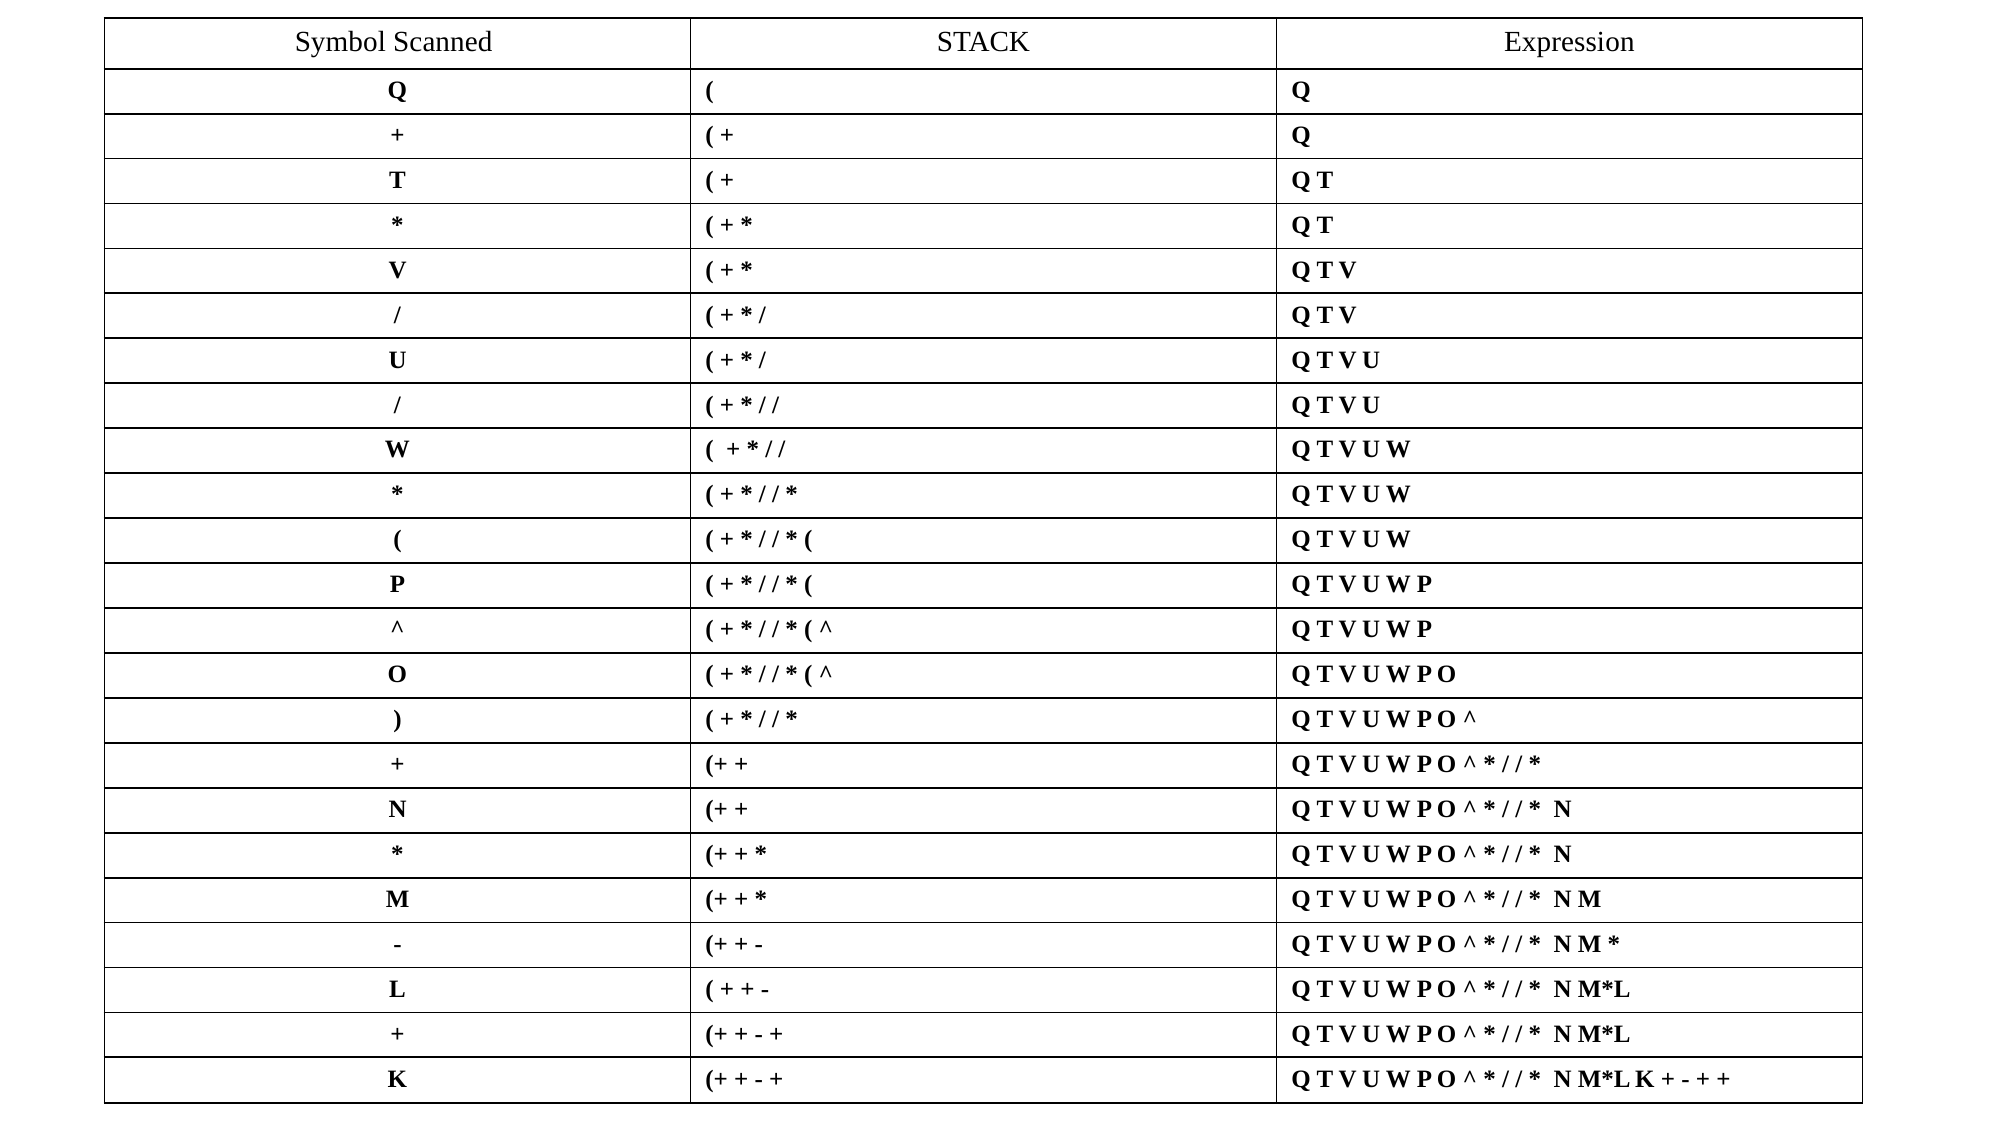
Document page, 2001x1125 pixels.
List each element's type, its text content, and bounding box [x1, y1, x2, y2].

table_cell Q T V U W P O ^ * / / * [1277, 744, 1862, 787]
table_cell Q T V U W P [1277, 564, 1862, 607]
table_cell Q T V U W P O ^ * / / * N M [1277, 879, 1862, 922]
table_cell Q T V U W P O ^ * / / * N [1277, 834, 1862, 877]
table_cell ( [691, 70, 1276, 113]
table_cell L [105, 968, 690, 1012]
table_cell ^ [105, 609, 690, 652]
table_cell ( + [691, 115, 1276, 158]
table_cell * [105, 204, 690, 248]
table_cell Q T V [1277, 249, 1862, 292]
table_cell (+ + - [691, 923, 1276, 967]
table_cell (+ + [691, 789, 1276, 832]
table_cell ( + * / / * ( [691, 519, 1276, 562]
table_cell Q T V U W P O ^ [1277, 699, 1862, 742]
table_cell (+ + * [691, 879, 1276, 922]
table_cell * [105, 474, 690, 517]
table_cell + [105, 115, 690, 158]
table_cell Q T V U W P O ^ * / / * N M*L [1277, 968, 1862, 1012]
table_cell Q T V [1277, 294, 1862, 337]
table_cell (+ + * [691, 834, 1276, 877]
table_cell U [105, 339, 690, 382]
table_cell ( + * / / * ( ^ [691, 609, 1276, 652]
table_cell / [105, 294, 690, 337]
table_cell Q T V U W P [1277, 609, 1862, 652]
table_cell ( + * / / * [691, 474, 1276, 517]
table_cell Q T V U W P O [1277, 654, 1862, 697]
table_cell / [105, 384, 690, 427]
table_cell ( + * / / * ( [691, 564, 1276, 607]
table_cell N [105, 789, 690, 832]
table_cell (+ + [691, 744, 1276, 787]
table_cell Q T V U W [1277, 429, 1862, 472]
table_cell * [105, 834, 690, 877]
table_cell K [105, 1058, 690, 1102]
table_cell Q [1277, 115, 1862, 158]
table_cell T [105, 159, 690, 203]
table_cell Q T V U [1277, 384, 1862, 427]
table_cell ) [105, 699, 690, 742]
table_cell M [105, 879, 690, 922]
table_cell Q T V U [1277, 339, 1862, 382]
table_cell Q [105, 70, 690, 113]
table_cell Q T V U W P O ^ * / / * N M*L [1277, 1013, 1862, 1056]
table_cell + [105, 1013, 690, 1056]
table_cell ( + * / [691, 294, 1276, 337]
table_cell P [105, 564, 690, 607]
table_header Expression [1277, 19, 1862, 68]
table_cell ( + * / / * ( ^ [691, 654, 1276, 697]
table_header Symbol Scanned [105, 19, 690, 68]
table_cell (+ + - + [691, 1013, 1276, 1056]
table_cell ( + [691, 159, 1276, 203]
table_cell - [105, 923, 690, 967]
table_cell Q T V U W P O ^ * / / * N [1277, 789, 1862, 832]
table_cell ( [105, 519, 690, 562]
table_cell + [105, 744, 690, 787]
table_cell ( + * / / * [691, 699, 1276, 742]
table_cell Q T V U W [1277, 519, 1862, 562]
table_cell Q T V U W P O ^ * / / * N M*L K + - + + [1277, 1058, 1862, 1102]
table_cell Q T [1277, 159, 1862, 203]
table_cell Q T V U W P O ^ * / / * N M * [1277, 923, 1862, 967]
table_cell ( + * / / [691, 429, 1276, 472]
table_cell ( + + - [691, 968, 1276, 1012]
table_cell ( + * [691, 249, 1276, 292]
table_header STACK [691, 19, 1276, 68]
table_cell ( + * [691, 204, 1276, 248]
table_cell Q T [1277, 204, 1862, 248]
table_cell O [105, 654, 690, 697]
table_cell (+ + - + [691, 1058, 1276, 1102]
table_cell Q [1277, 70, 1862, 113]
table_cell ( + * / [691, 339, 1276, 382]
table_cell ( + * / / [691, 384, 1276, 427]
table_cell Q T V U W [1277, 474, 1862, 517]
table_cell W [105, 429, 690, 472]
table_cell V [105, 249, 690, 292]
